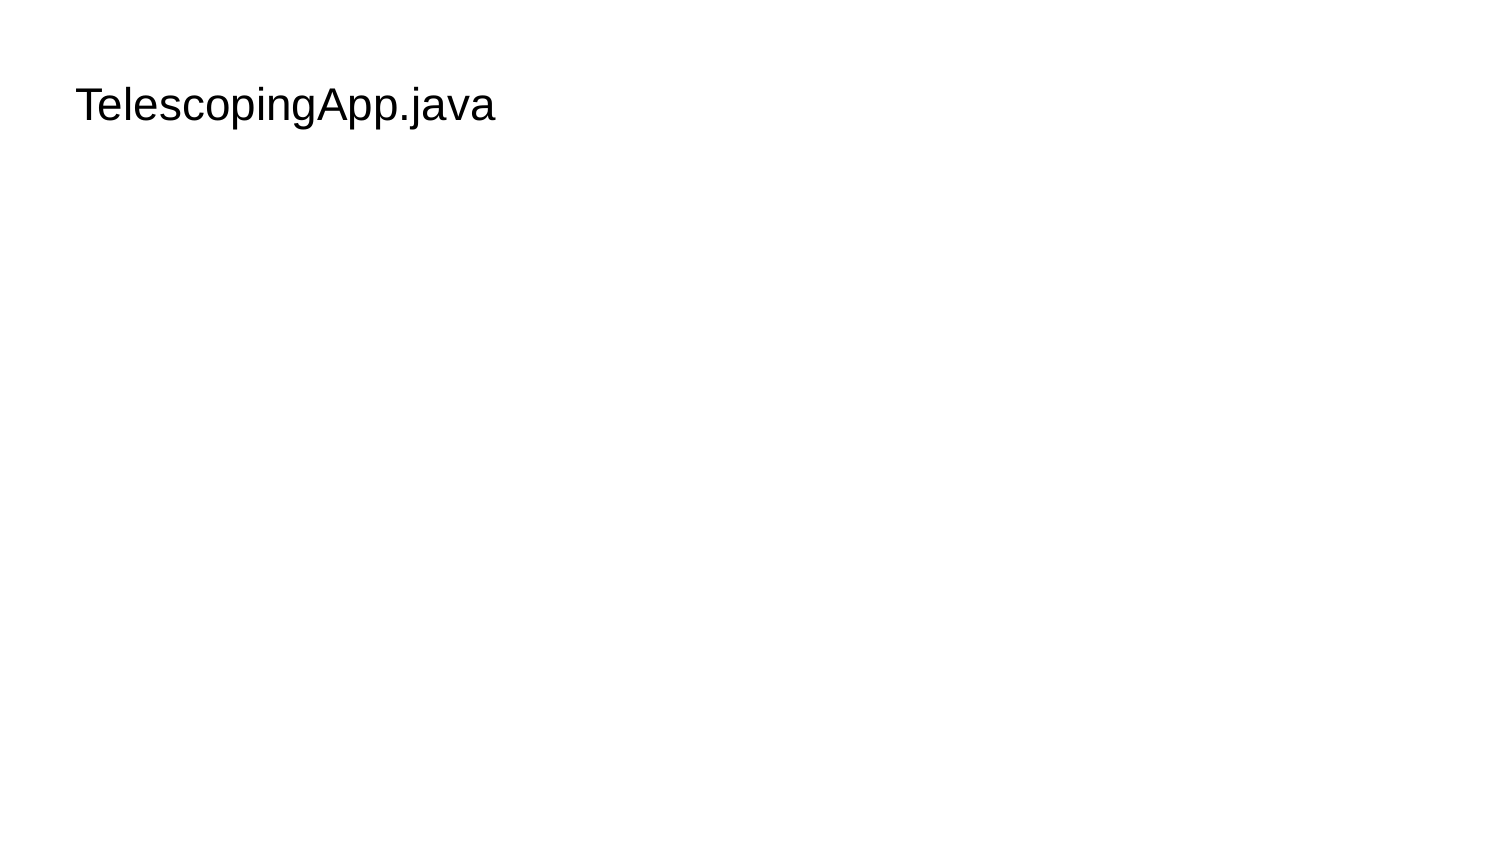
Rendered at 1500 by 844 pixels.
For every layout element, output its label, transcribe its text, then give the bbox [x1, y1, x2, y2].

title TelescopingApp.java [75, 33, 1425, 175]
